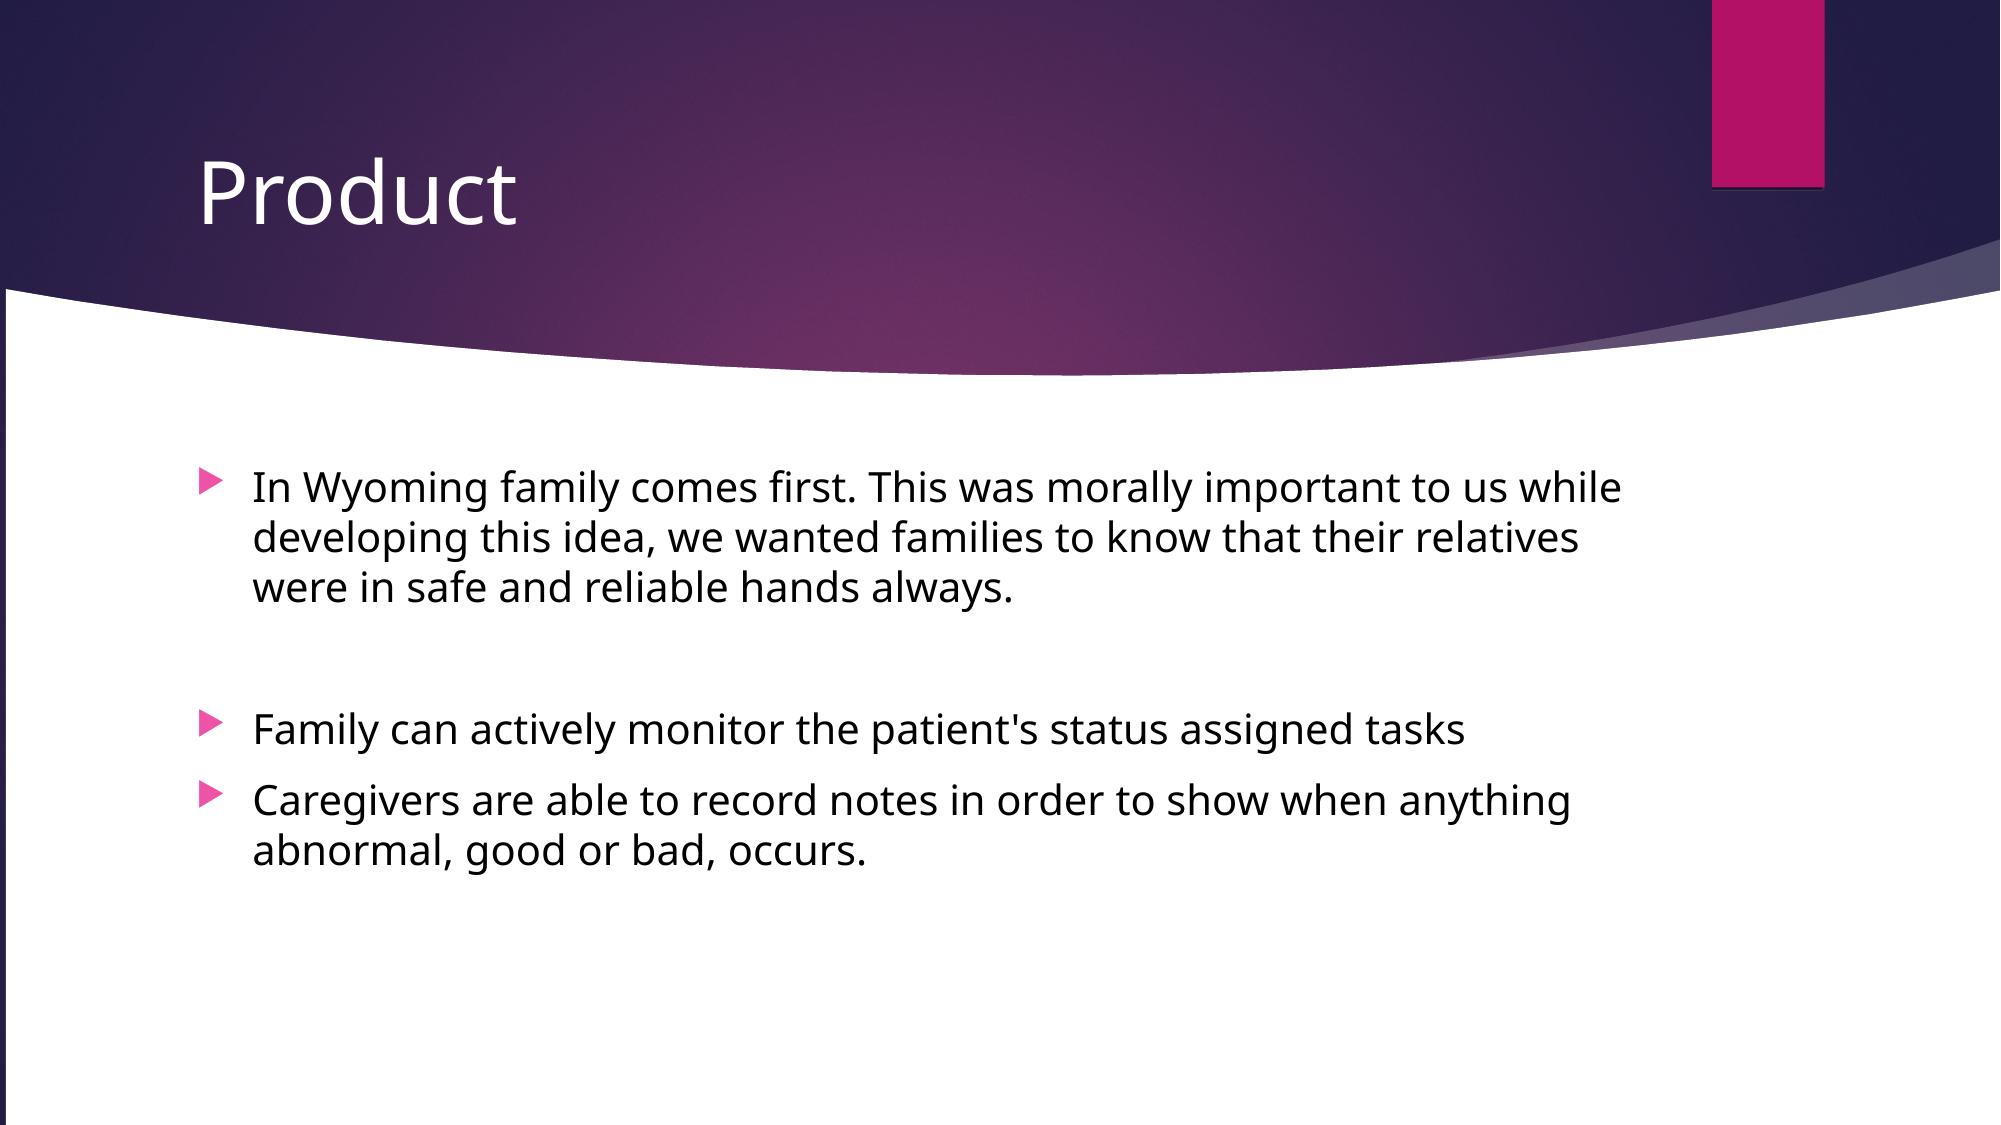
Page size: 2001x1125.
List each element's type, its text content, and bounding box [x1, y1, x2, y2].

list In Wyoming family comes first. This was morally important to us while developing this idea, we wanted families to know that their relatives were in safe and reliable hands always. Family can actively monitor the patient's status assigned tasks Caregivers are able to record notes in order to show when anything abnormal, good or bad, occurs. [181, 453, 1649, 1025]
text_box [0, 0, 2000, 1125]
title Product [181, 74, 1649, 304]
